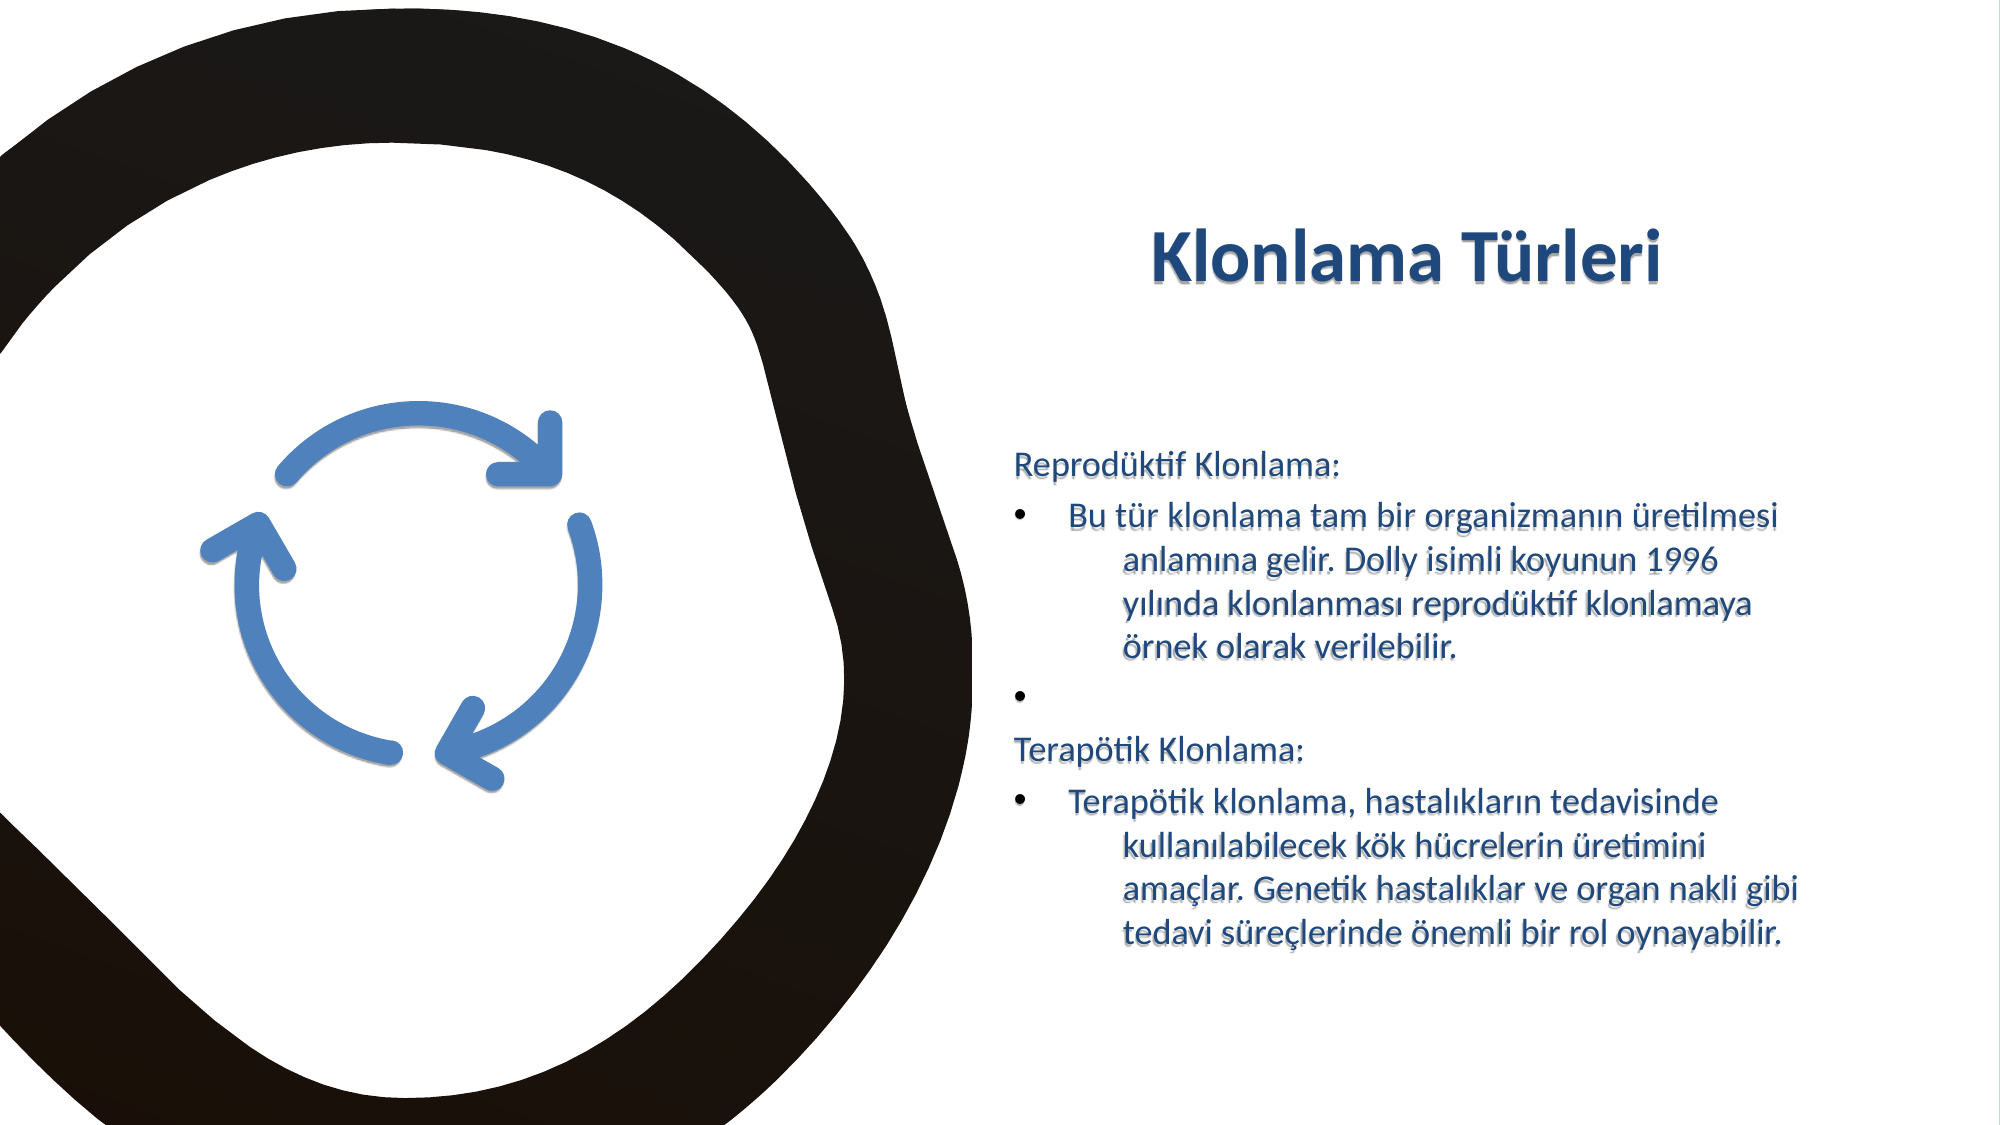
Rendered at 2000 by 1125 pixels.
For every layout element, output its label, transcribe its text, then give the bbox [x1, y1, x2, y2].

text_box [0, 0, 2000, 1125]
picture [111, 293, 707, 886]
list Reprodüktif Klonlama: Bu tür klonlama tam bir organizmanın üretilmesi anlamına gelir. Dolly isimli koyunun 1996 yılında klonlanması reprodüktif klonlamaya örnek olarak verilebilir. Terapötik Klonlama: Terapötik klonlama, hastalıkların tedavisinde kullanılabilecek kök hücrelerin üretimini amaçlar. Genetik hastalıklar ve organ nakli gibi tedavi süreçlerinde önemli bir rol oynayabilir. [998, 397, 1816, 995]
title Klonlama Türleri [999, 131, 1816, 371]
